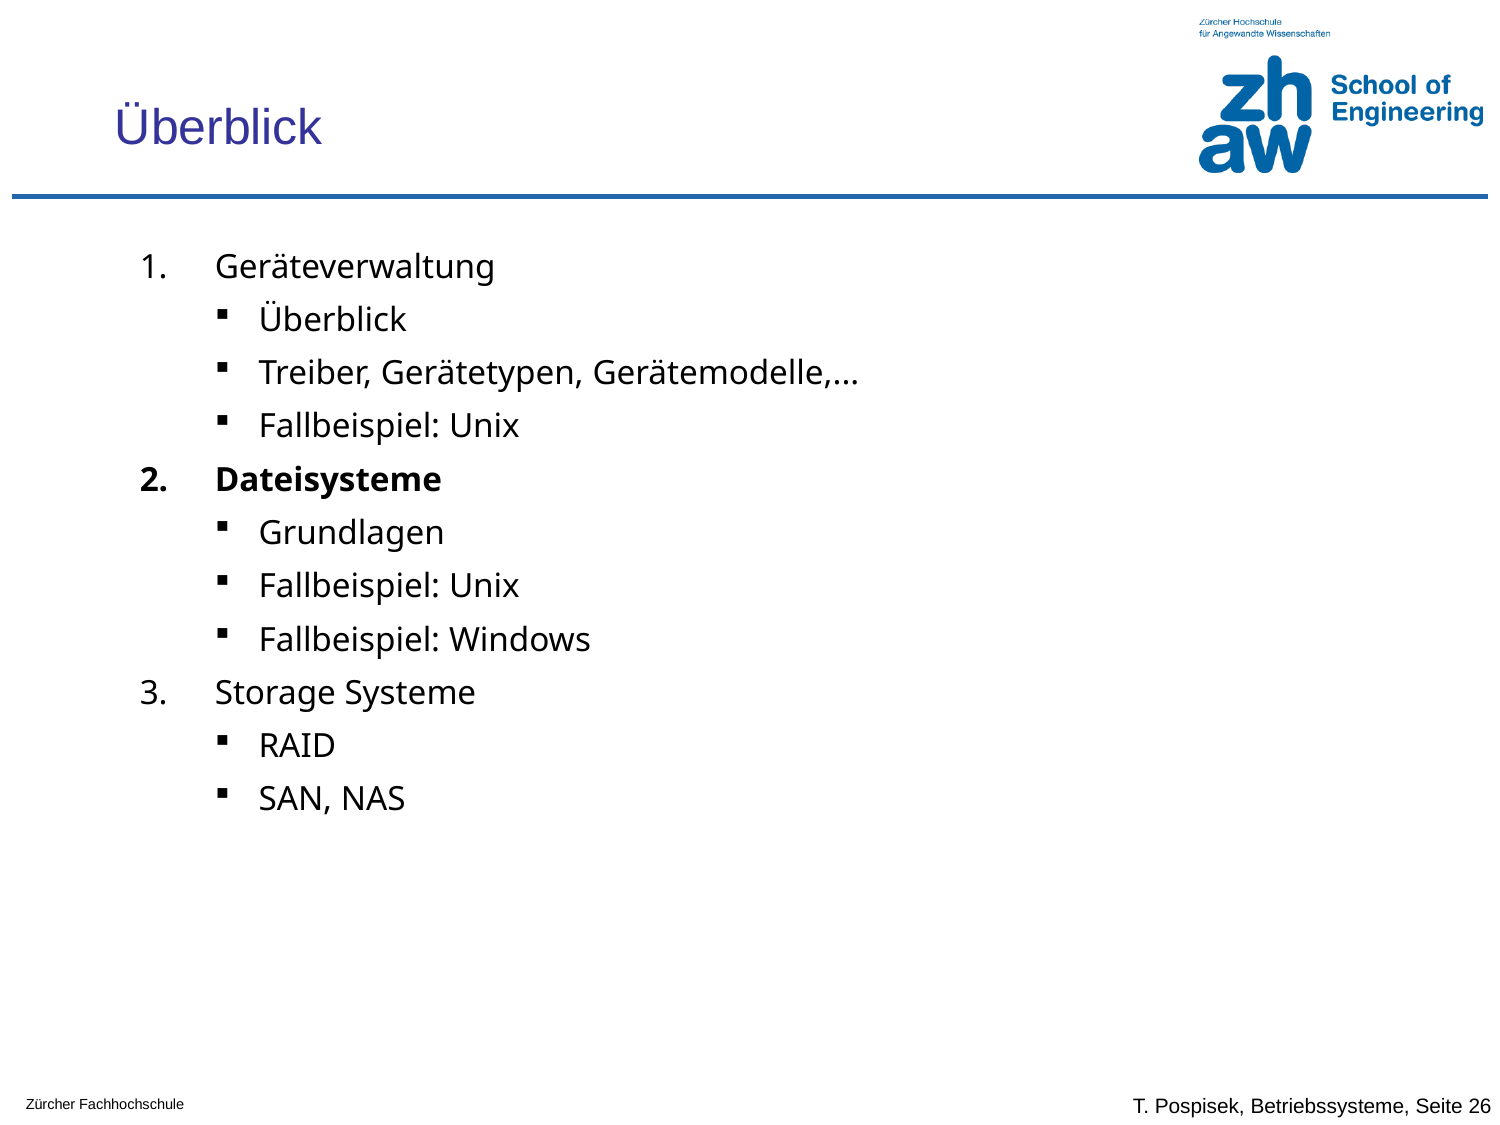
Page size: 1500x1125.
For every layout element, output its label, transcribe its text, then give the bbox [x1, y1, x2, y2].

text_box Geräteverwaltung Überblick Treiber, Gerätetypen, Gerätemodelle,... Fallbeispiel: Unix Dateisysteme Grundlagen Fallbeispiel: Unix Fallbeispiel: Windows Storage Systeme RAID SAN, NAS [124, 237, 1338, 863]
picture [1199, 19, 1483, 173]
title Überblick [99, 50, 1379, 163]
